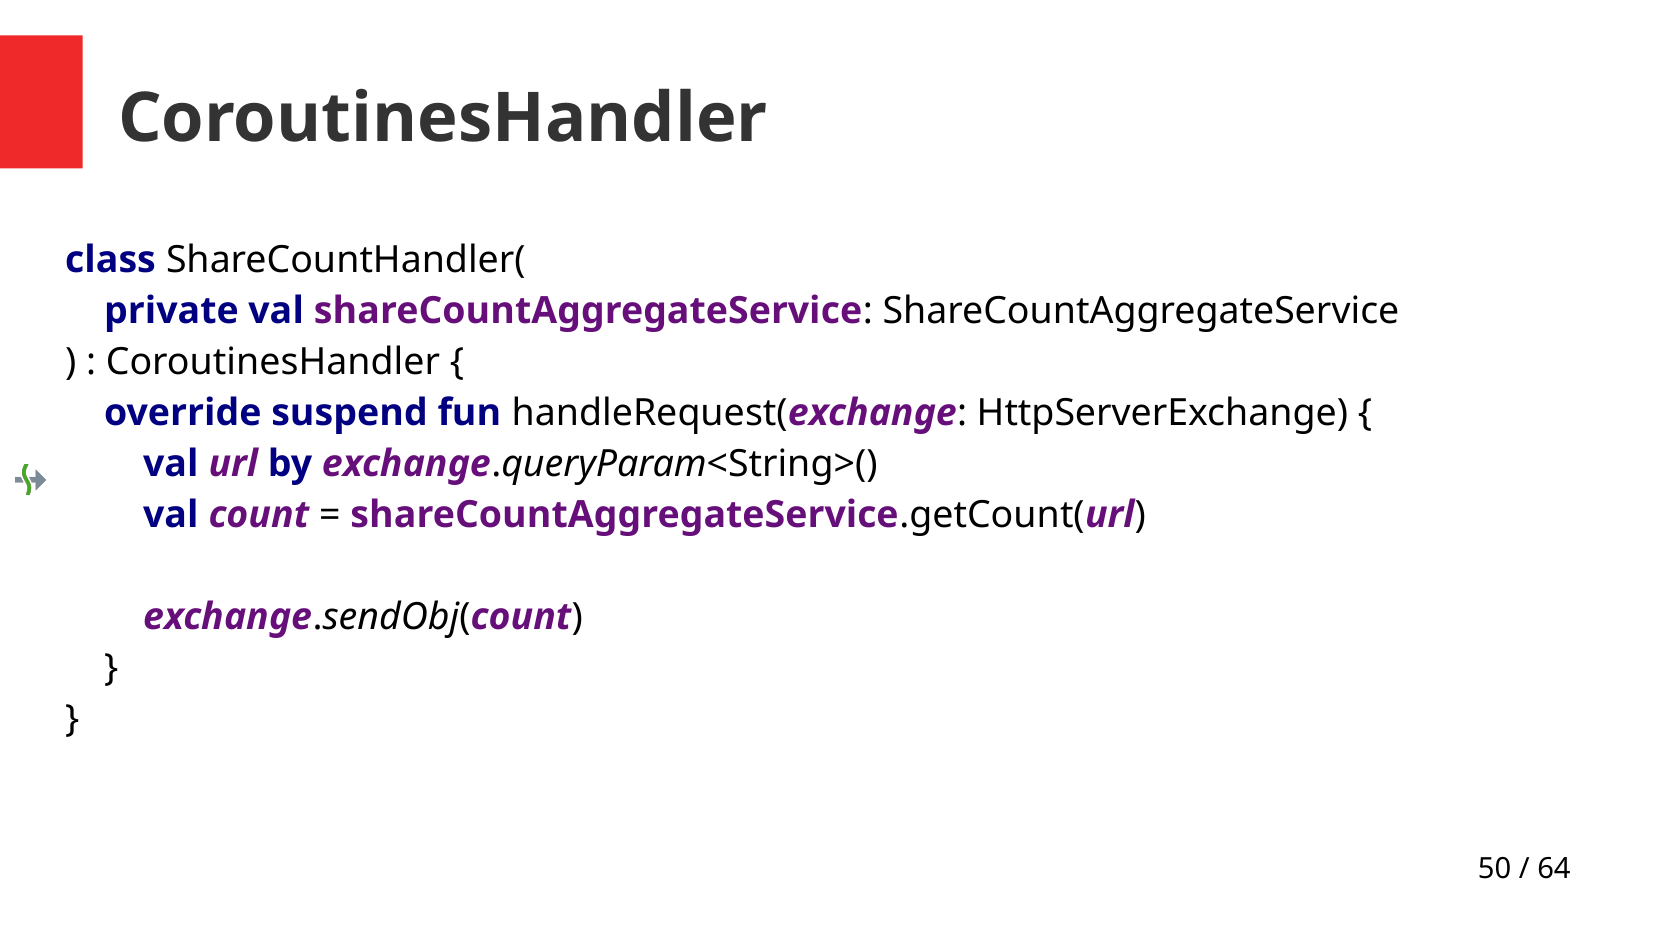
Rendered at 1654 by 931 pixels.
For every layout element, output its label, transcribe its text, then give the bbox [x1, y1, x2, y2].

picture [15, 464, 46, 496]
title CoroutinesHandler [118, 37, 1571, 193]
text_box class ShareCountHandler( private val shareCountAggregateService: ShareCountAggregateService ) : CoroutinesHandler { override suspend fun handleRequest(exchange: HttpServerExchange) { val url by exchange.queryParam<String>() val count = shareCountAggregateService.getCount(url) exchange.sendObj(count) } } [50, 225, 1654, 825]
